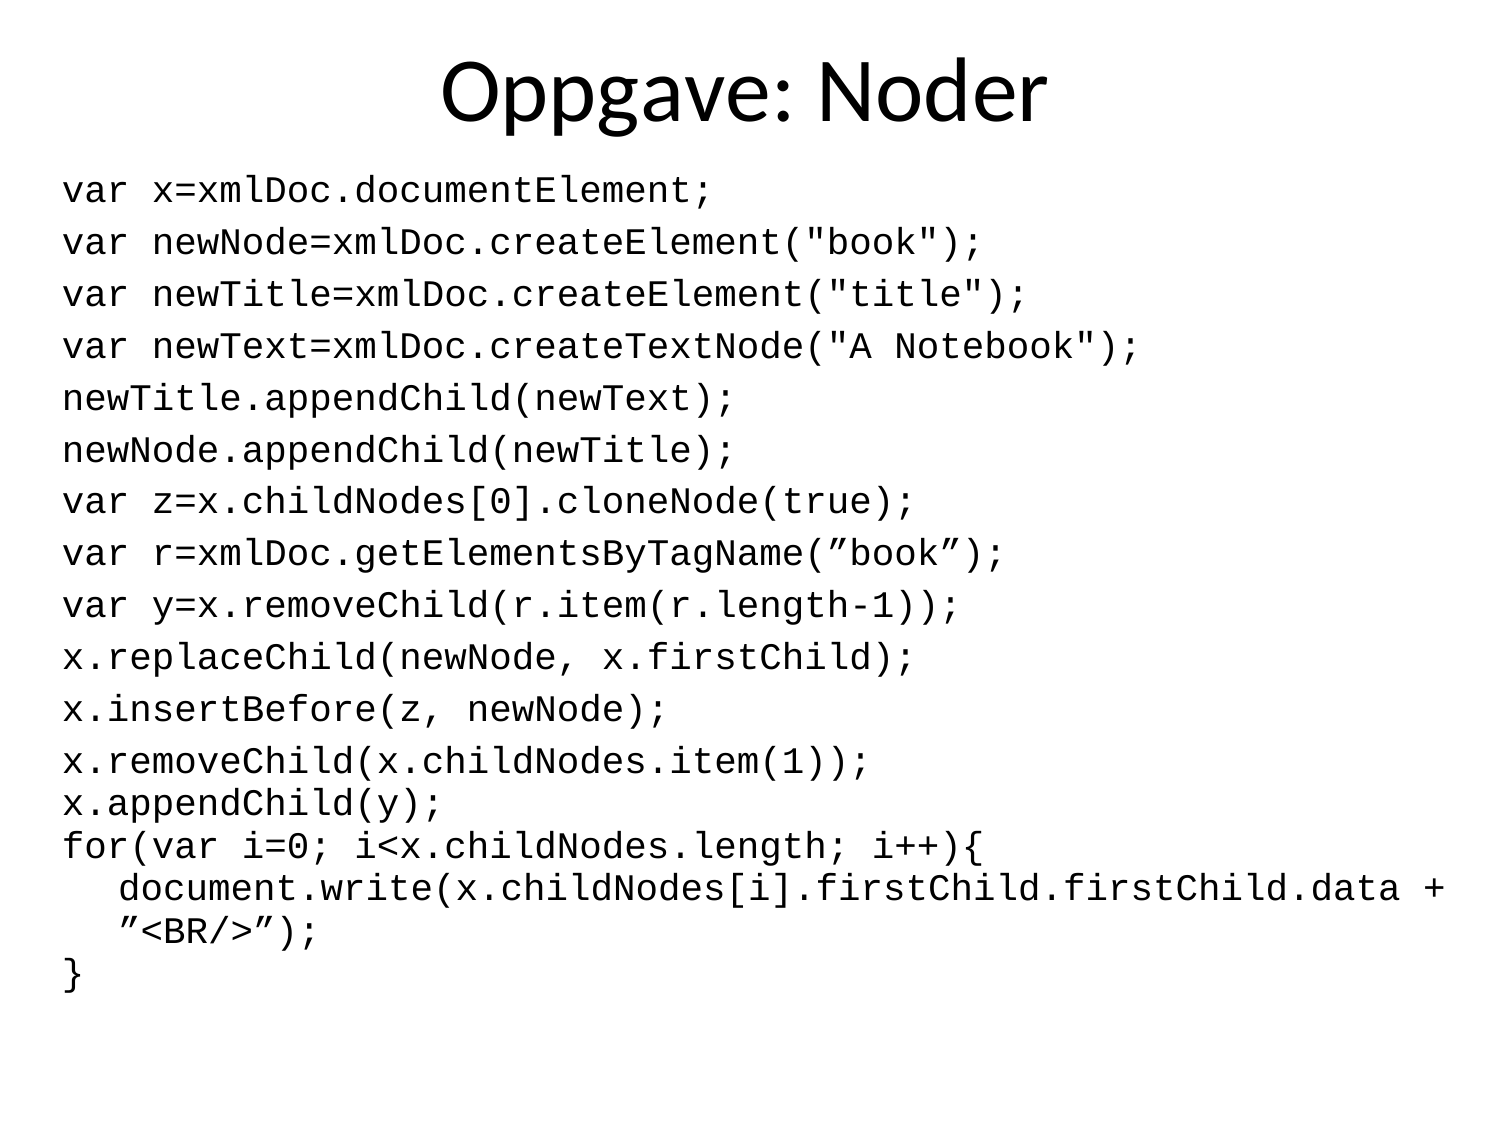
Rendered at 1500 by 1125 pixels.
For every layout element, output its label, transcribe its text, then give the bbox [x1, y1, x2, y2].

title Oppgave: Noder [70, 23, 1421, 163]
list var x=xmlDoc.documentElement; var newNode=xmlDoc.createElement("book"); var newTitle=xmlDoc.createElement("title"); var newText=xmlDoc.createTextNode("A Notebook"); newTitle.appendChild(newText); newNode.appendChild(newTitle); var z=x.childNodes[0].cloneNode(true); var r=xmlDoc.getElementsByTagName(”book”); var y=x.removeChild(r.item(r.length-1)); x.replaceChild(newNode, x.firstChild); x.insertBefore(z, newNode); x.removeChild(x.childNodes.item(1)); x.appendChild(y); for(var i=0; i<x.childNodes.length; i++){ document.write(x.childNodes[i].firstChild.firstChild.data + ”<BR/>”); } [46, 163, 1477, 1102]
